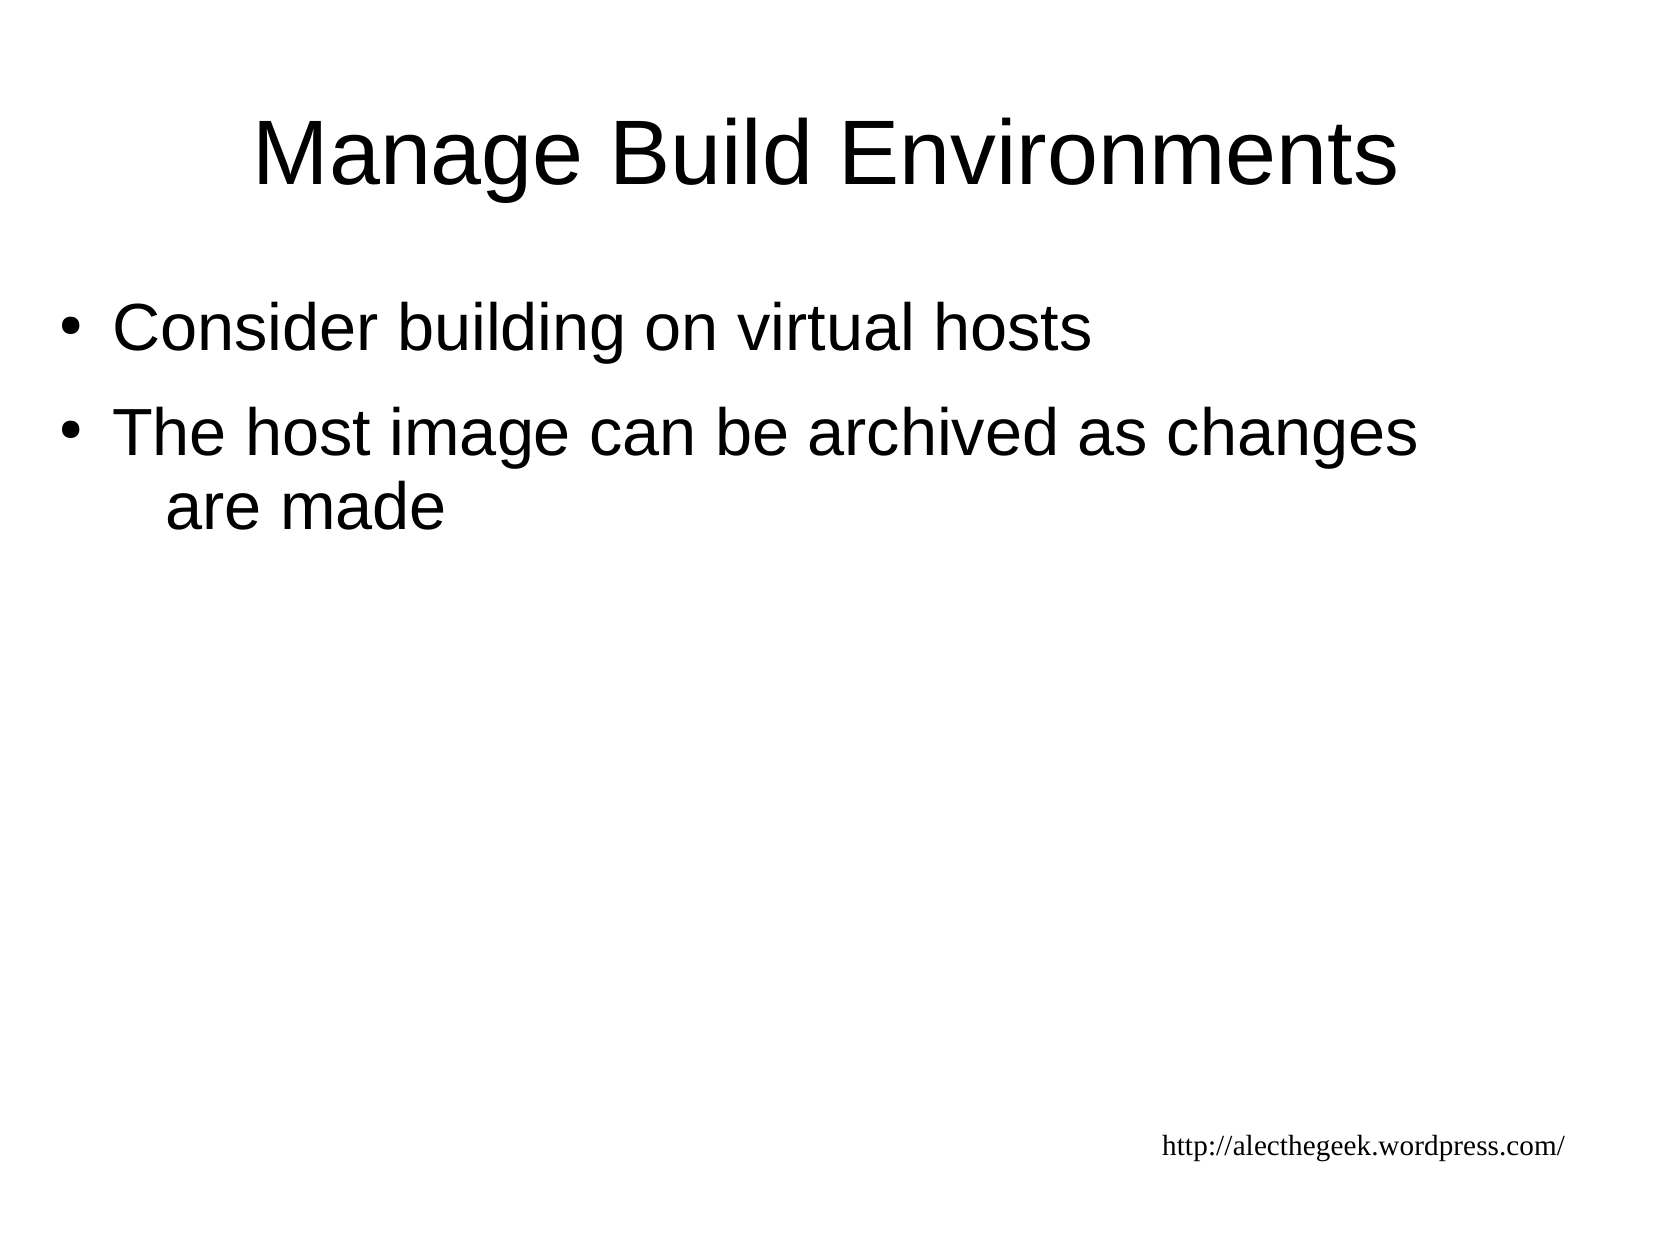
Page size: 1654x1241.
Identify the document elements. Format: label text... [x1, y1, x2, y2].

title Manage Build Environments [82, 49, 1571, 257]
list Consider building on virtual hosts The host image can be archived as changes are made [23, 290, 1512, 1109]
